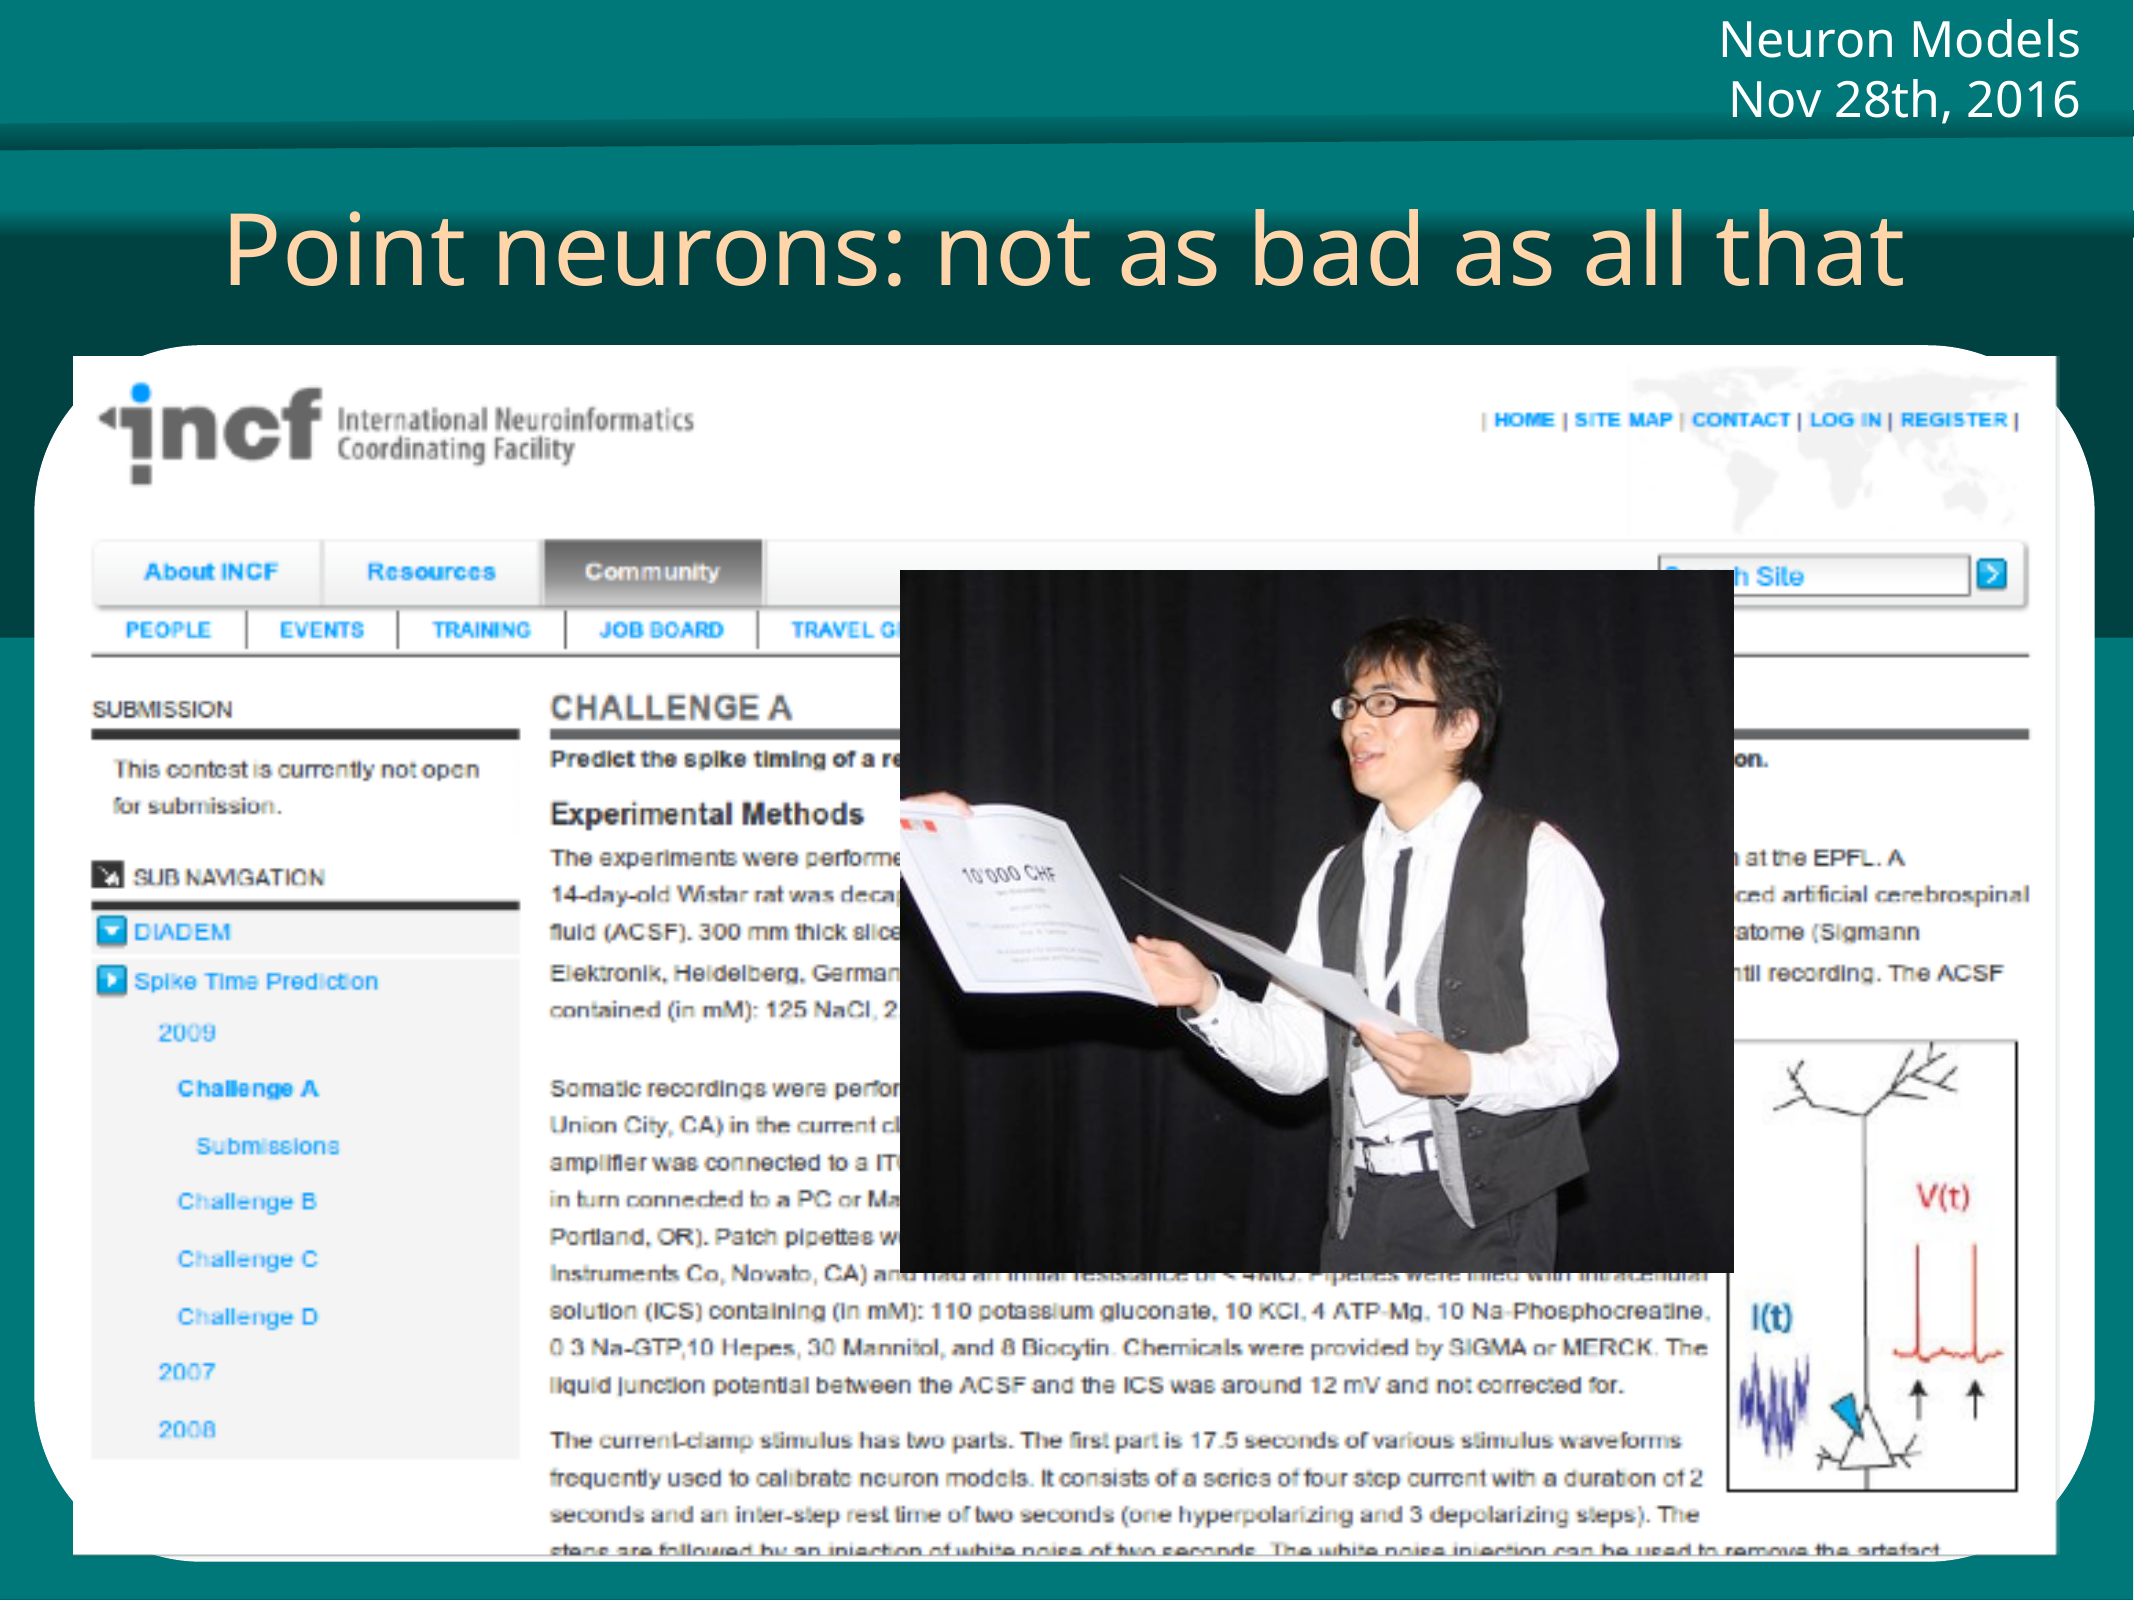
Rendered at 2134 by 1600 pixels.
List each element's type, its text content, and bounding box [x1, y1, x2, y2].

picture [73, 356, 2060, 1559]
text_box Point neurons: not as bad as all that [32, 153, 2097, 337]
text_box Neuron Models Nov 28th, 2016 [443, 1, 2090, 135]
